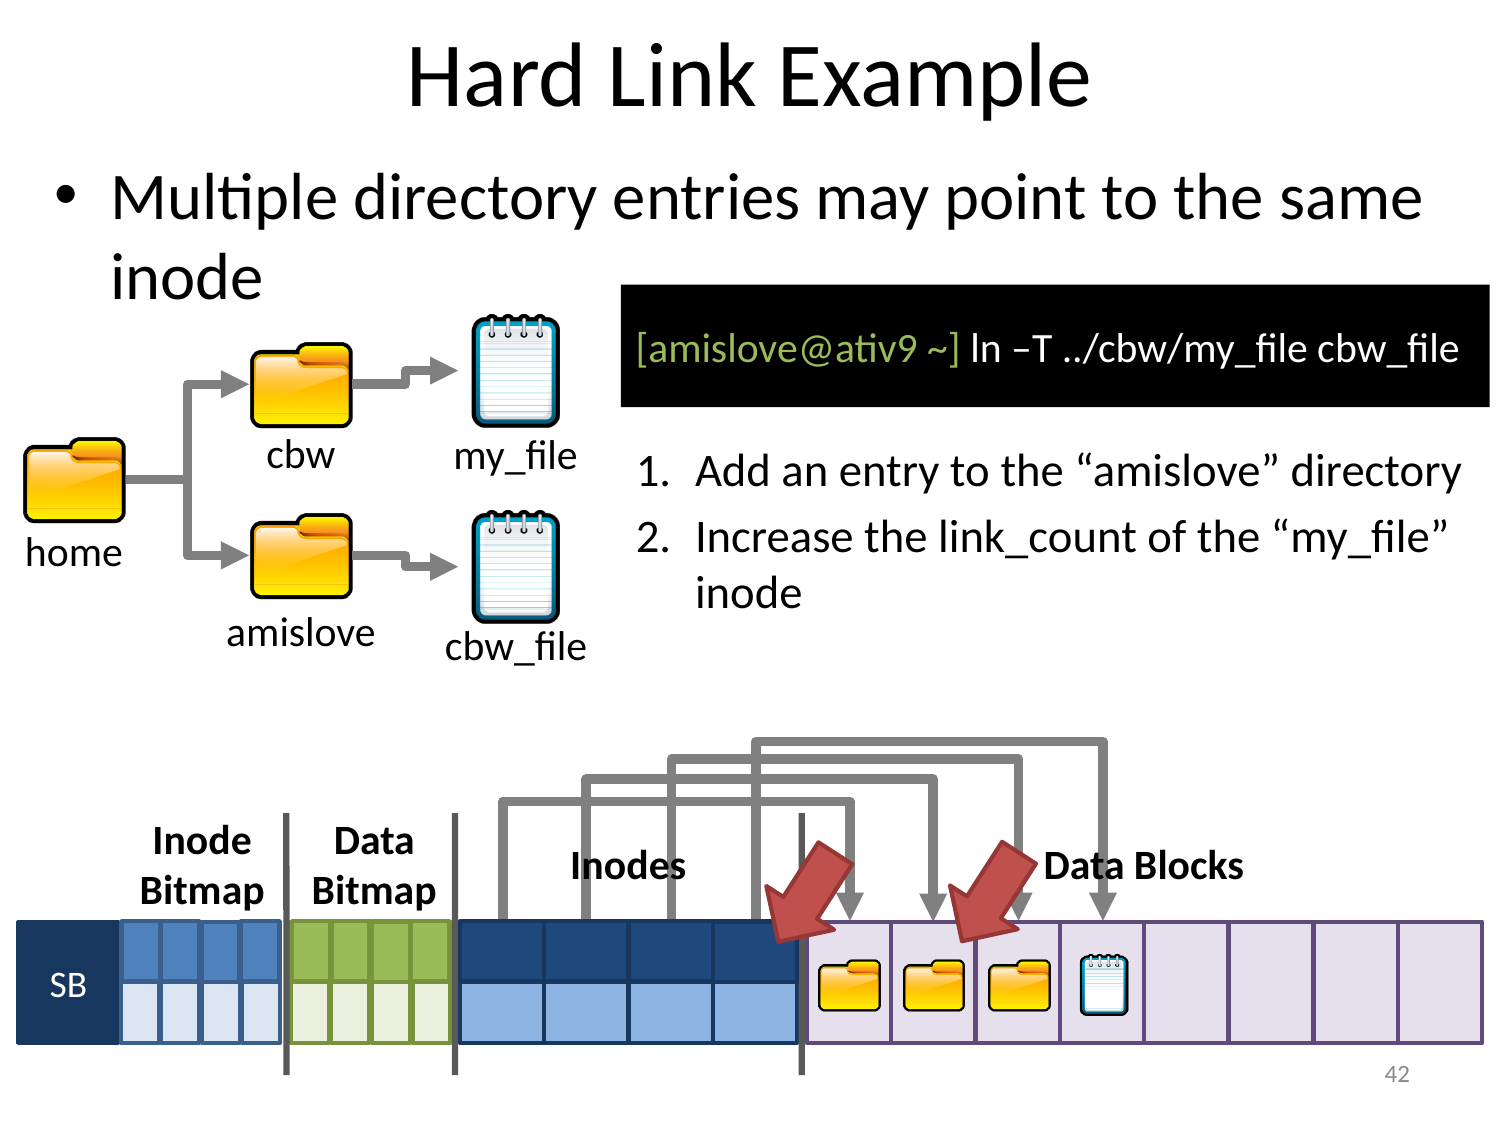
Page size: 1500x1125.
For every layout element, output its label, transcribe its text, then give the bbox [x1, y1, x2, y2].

text_box Data Bitmap [296, 805, 452, 921]
picture [458, 313, 573, 420]
text_box SB [18, 921, 119, 1043]
text_box [371, 921, 410, 1043]
slide_number <number> [1074, 1043, 1425, 1103]
picture [902, 953, 965, 1016]
text_box [120, 921, 160, 1043]
text_box my_file [438, 420, 593, 485]
picture [22, 427, 126, 516]
text_box [161, 921, 200, 1043]
text_box Inode Bitmap [124, 805, 280, 921]
text_box [411, 921, 451, 1043]
list Multiple directory entries may point to the same inode [39, 145, 1463, 333]
text_box cbw [251, 419, 351, 485]
text_box cbw_file [430, 611, 603, 677]
text_box [241, 920, 281, 1043]
picture [1072, 953, 1135, 1016]
text_box home [10, 516, 138, 582]
picture [249, 503, 353, 597]
text_box Data Blocks [1028, 830, 1260, 896]
picture [458, 509, 573, 611]
text_box [459, 841, 1483, 1043]
text_box Add an entry to the “amislove” directory Increase the link_count of the “my_file” inode [620, 432, 1483, 684]
text_box Inodes [555, 830, 702, 896]
picture [987, 953, 1051, 1016]
text_box amislove [211, 597, 391, 663]
text_box [amislove@ativ9 ~] ln –T ../cbw/my_file cbw_file [620, 284, 1490, 408]
text_box [201, 921, 240, 1043]
picture [817, 953, 881, 1016]
text_box [290, 920, 370, 1043]
picture [249, 332, 353, 436]
title Hard Link Example [75, 0, 1425, 139]
